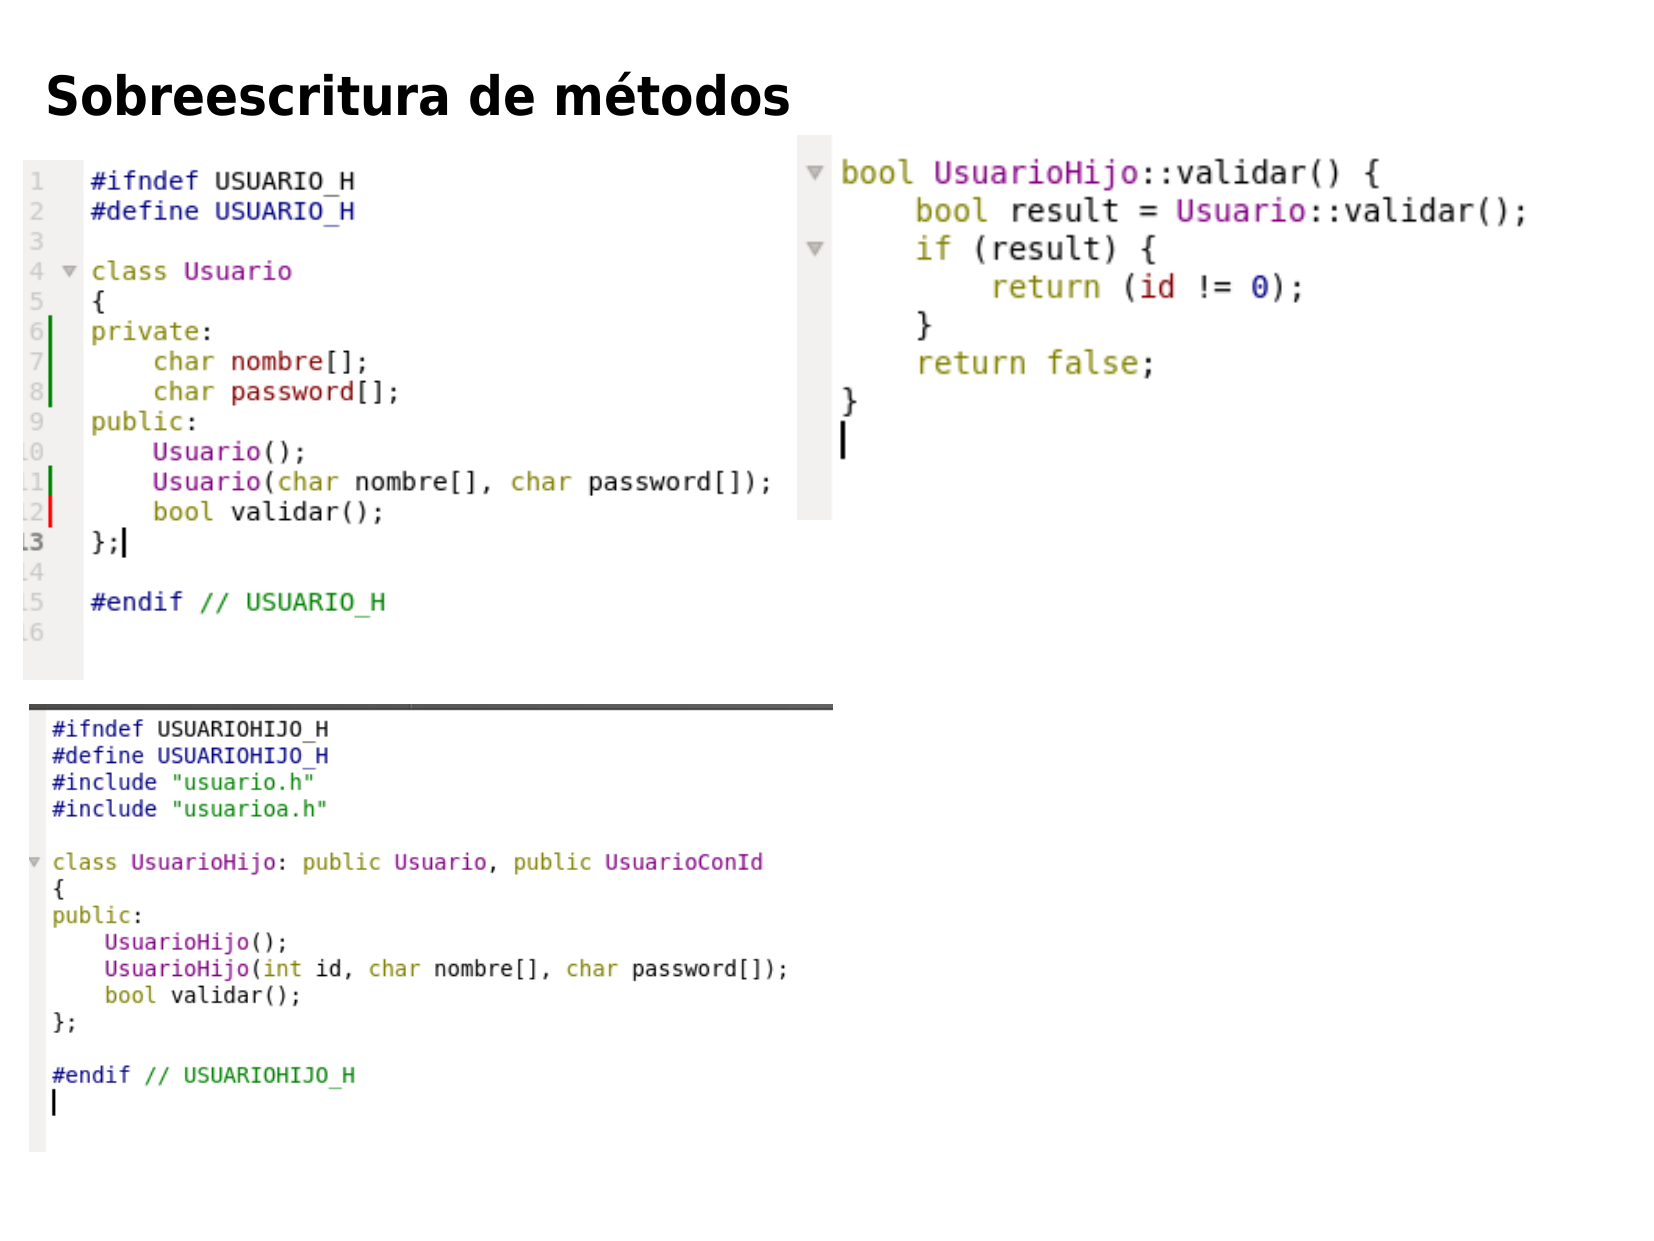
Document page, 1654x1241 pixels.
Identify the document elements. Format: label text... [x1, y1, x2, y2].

text_box Sobreescritura de métodos [30, 57, 1625, 137]
picture [23, 135, 1625, 680]
picture [29, 704, 833, 1152]
